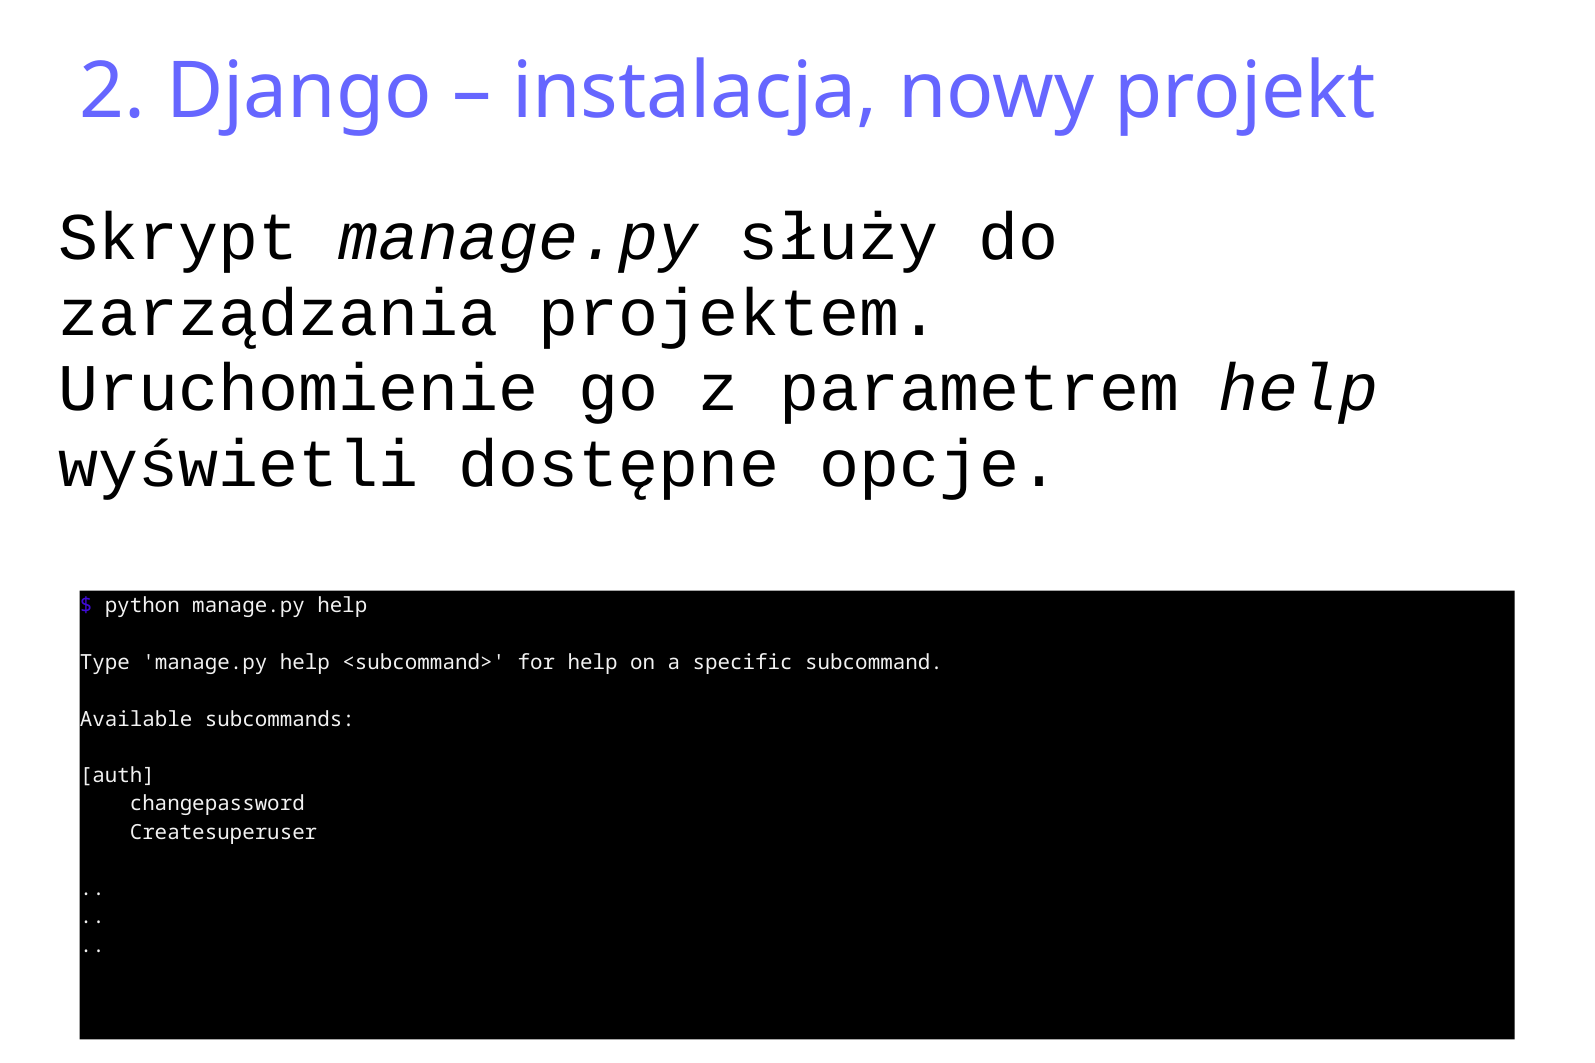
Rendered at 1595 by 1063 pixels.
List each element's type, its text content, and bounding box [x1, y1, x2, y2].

subtitle $ python manage.py help Type 'manage.py help <subcommand>' for help on a specific subcommand. Available subcommands: [auth] changepassword Createsuperuser .. .. .. [79, 590, 1515, 1040]
title 2. Django – instalacja, nowy projekt [79, 7, 1515, 255]
text_box Skrypt manage.py służy do zarządzania projektem. Uruchomienie go z parametrem help wyświetli dostępne opcje. [58, 204, 1494, 539]
